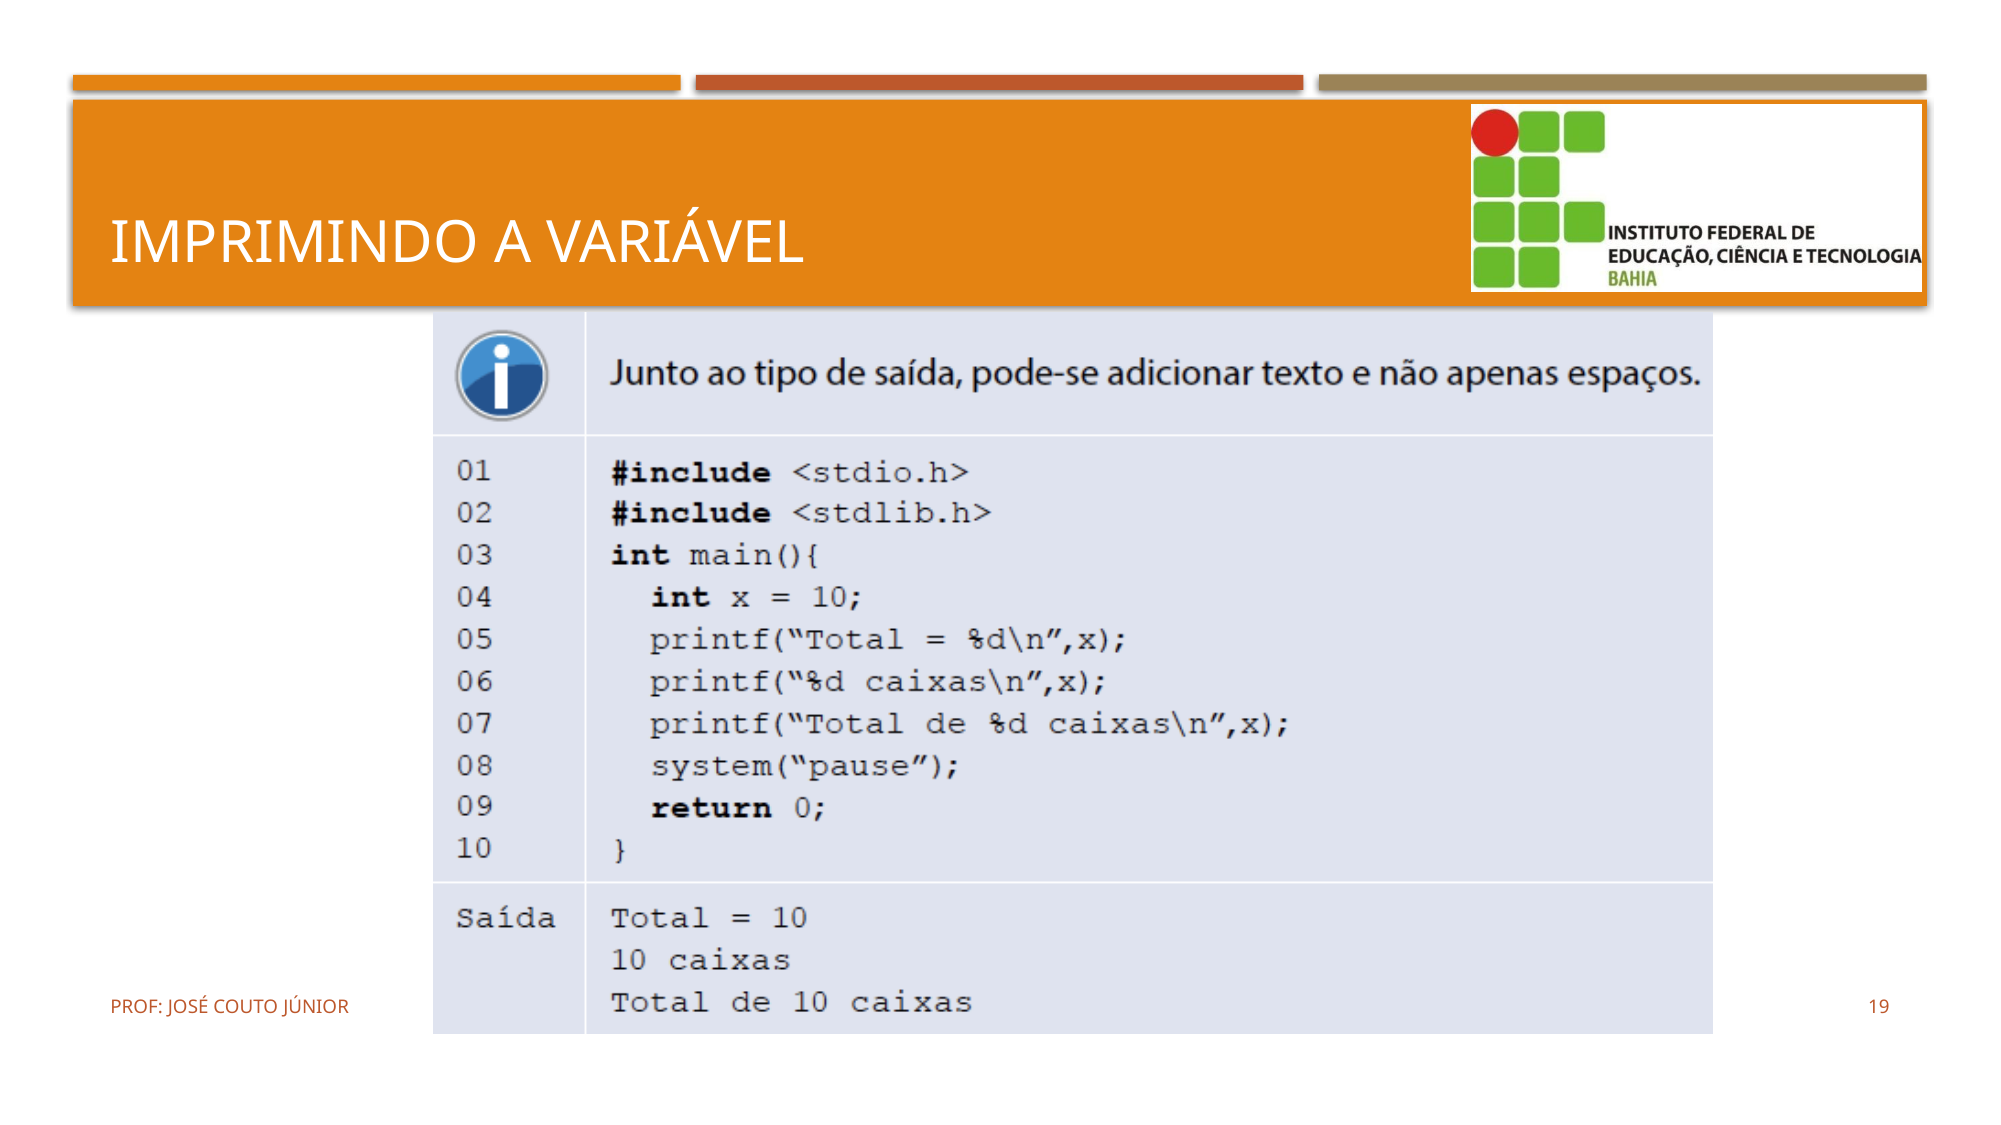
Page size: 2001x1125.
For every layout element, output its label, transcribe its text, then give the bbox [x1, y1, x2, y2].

footer Prof: José Couto Júnior [95, 976, 1230, 1037]
title Imprimindo a variável [95, 119, 1471, 282]
picture [1471, 104, 1922, 292]
picture [433, 312, 1713, 1034]
